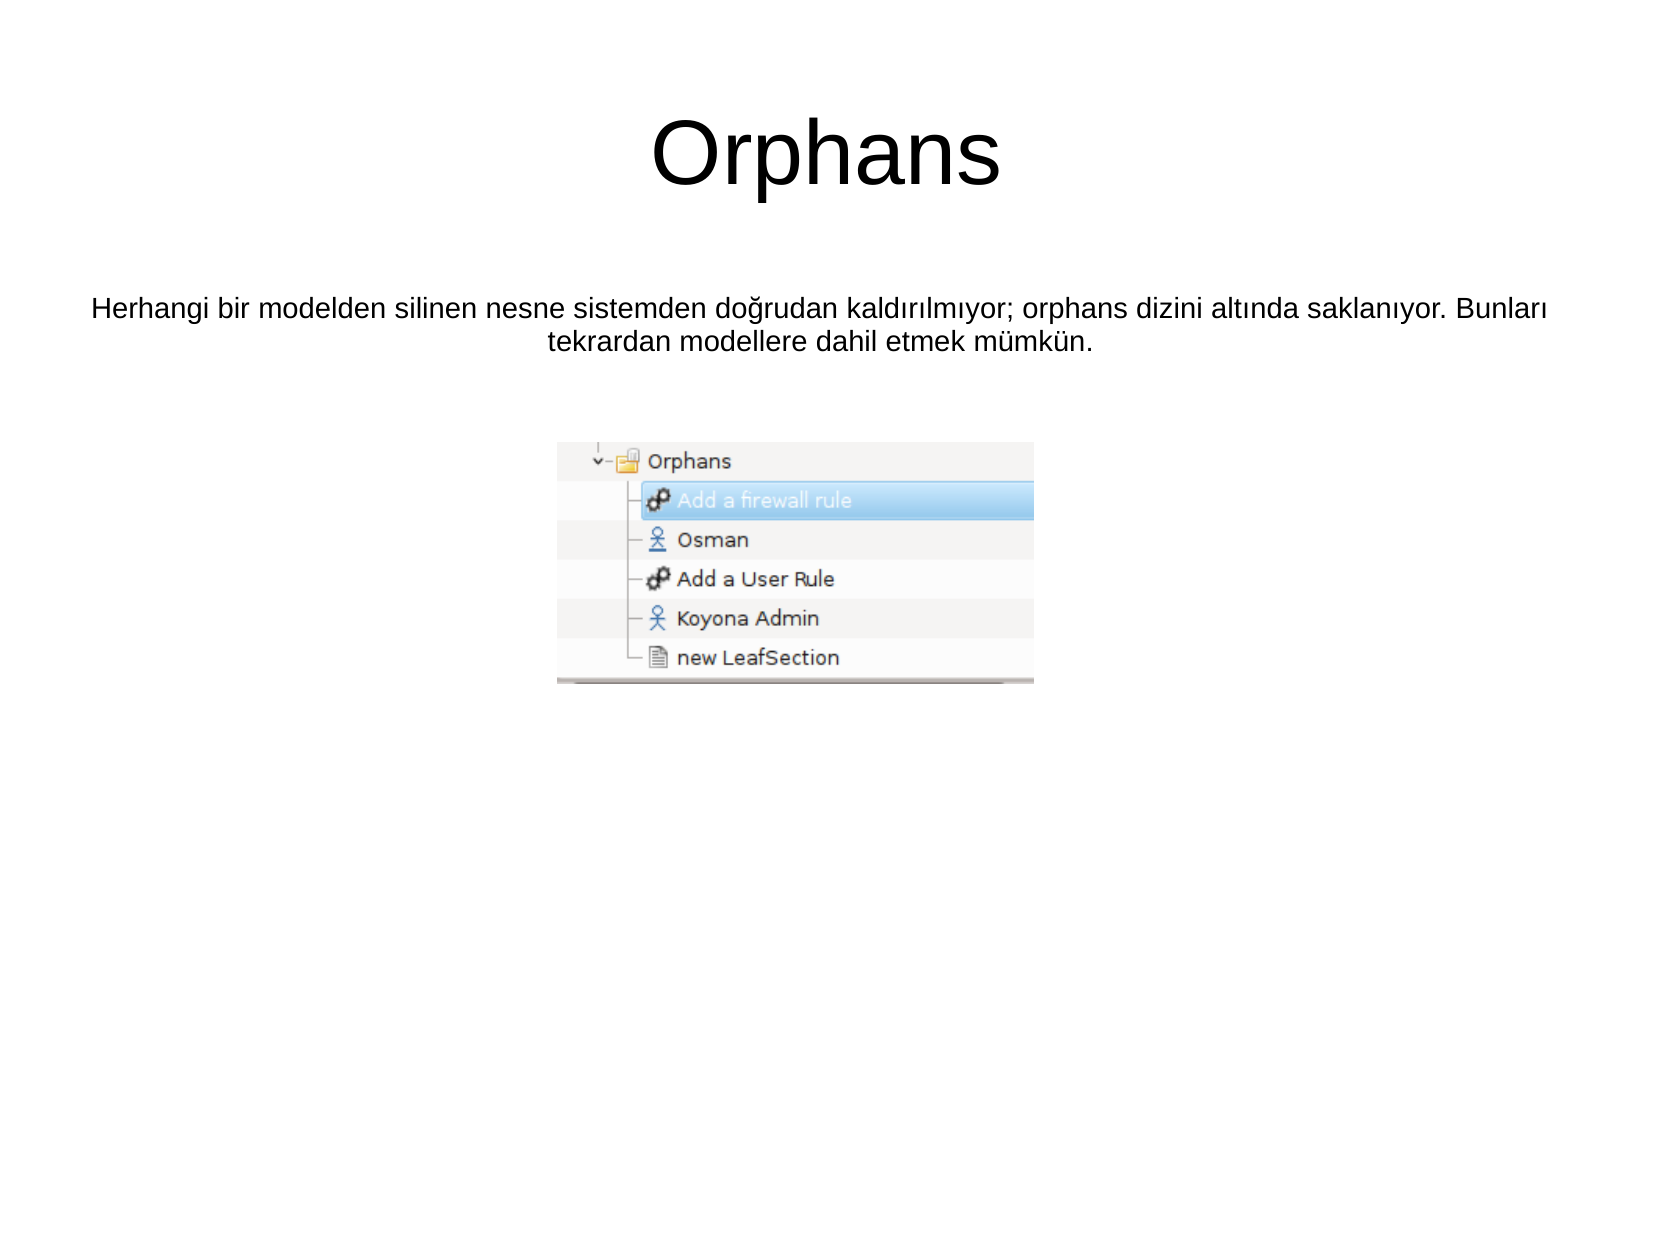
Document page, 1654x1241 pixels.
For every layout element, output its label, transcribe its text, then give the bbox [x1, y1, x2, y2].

picture [557, 442, 1034, 684]
title Orphans [82, 49, 1571, 257]
title Herhangi bir modelden silinen nesne sistemden doğrudan kaldırılmıyor; orphans dizini altında saklanıyor. Bunları tekrardan modellere dahil etmek mümkün. [76, 236, 1566, 414]
